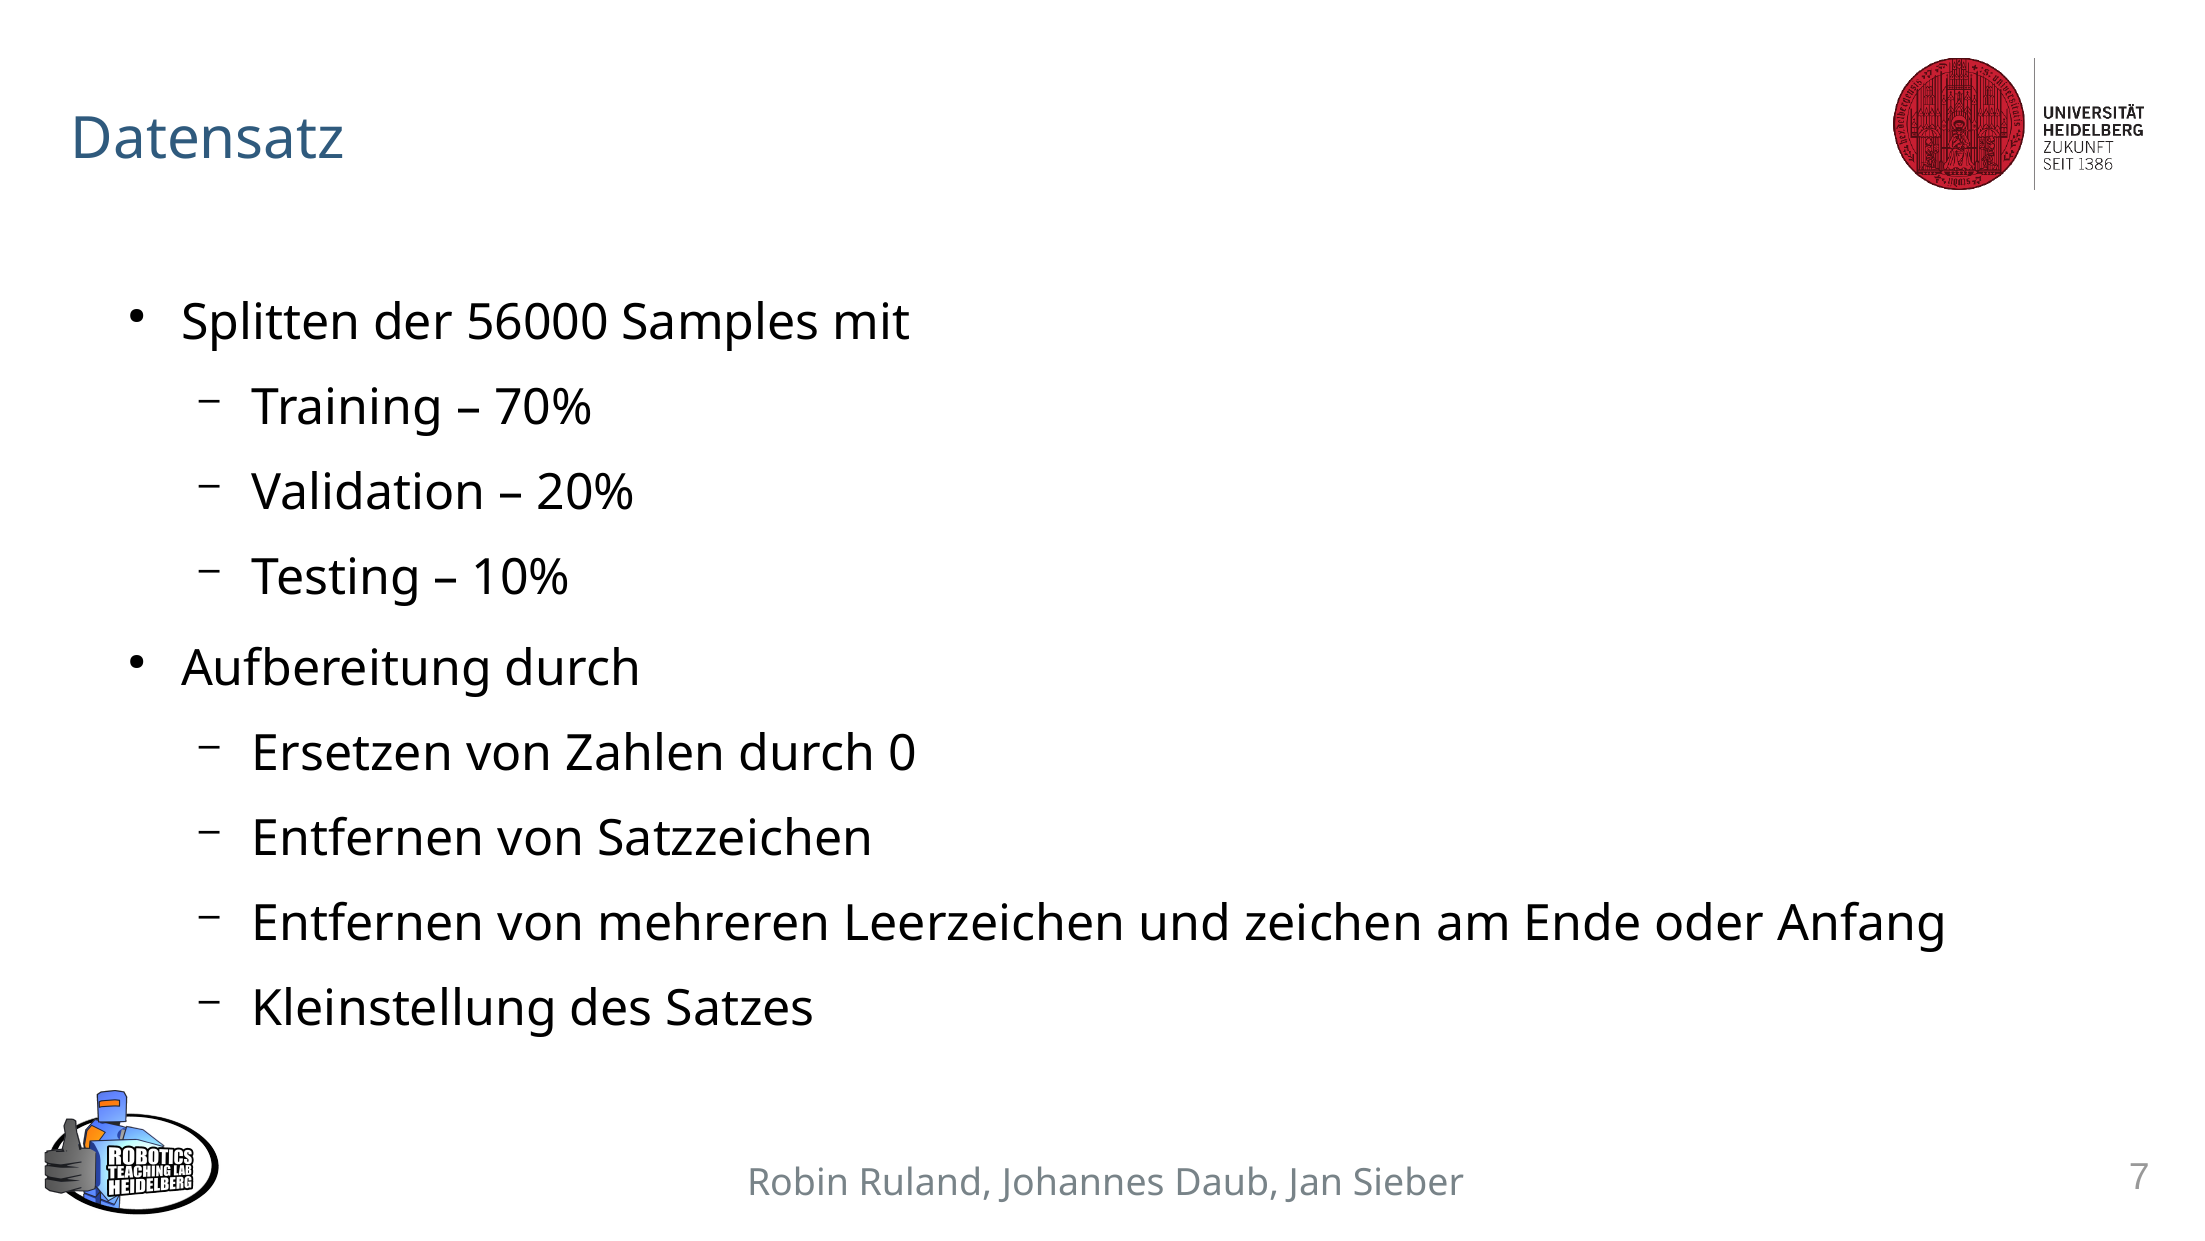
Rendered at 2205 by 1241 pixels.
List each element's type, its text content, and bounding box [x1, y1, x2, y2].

list Splitten der 56000 Samples mit Training – 70% Validation – 20% Testing – 10% Aufbereitung durch Ersetzen von Zahlen durch 0 Entfernen von Satzzeichen Entfernen von mehreren Leerzeichen und zeichen am Ende oder Anfang Kleinstellung des Satzes [110, 290, 2095, 1010]
picture [1893, 58, 2144, 190]
picture [44, 1090, 222, 1221]
title Datensatz [70, 70, 2138, 201]
